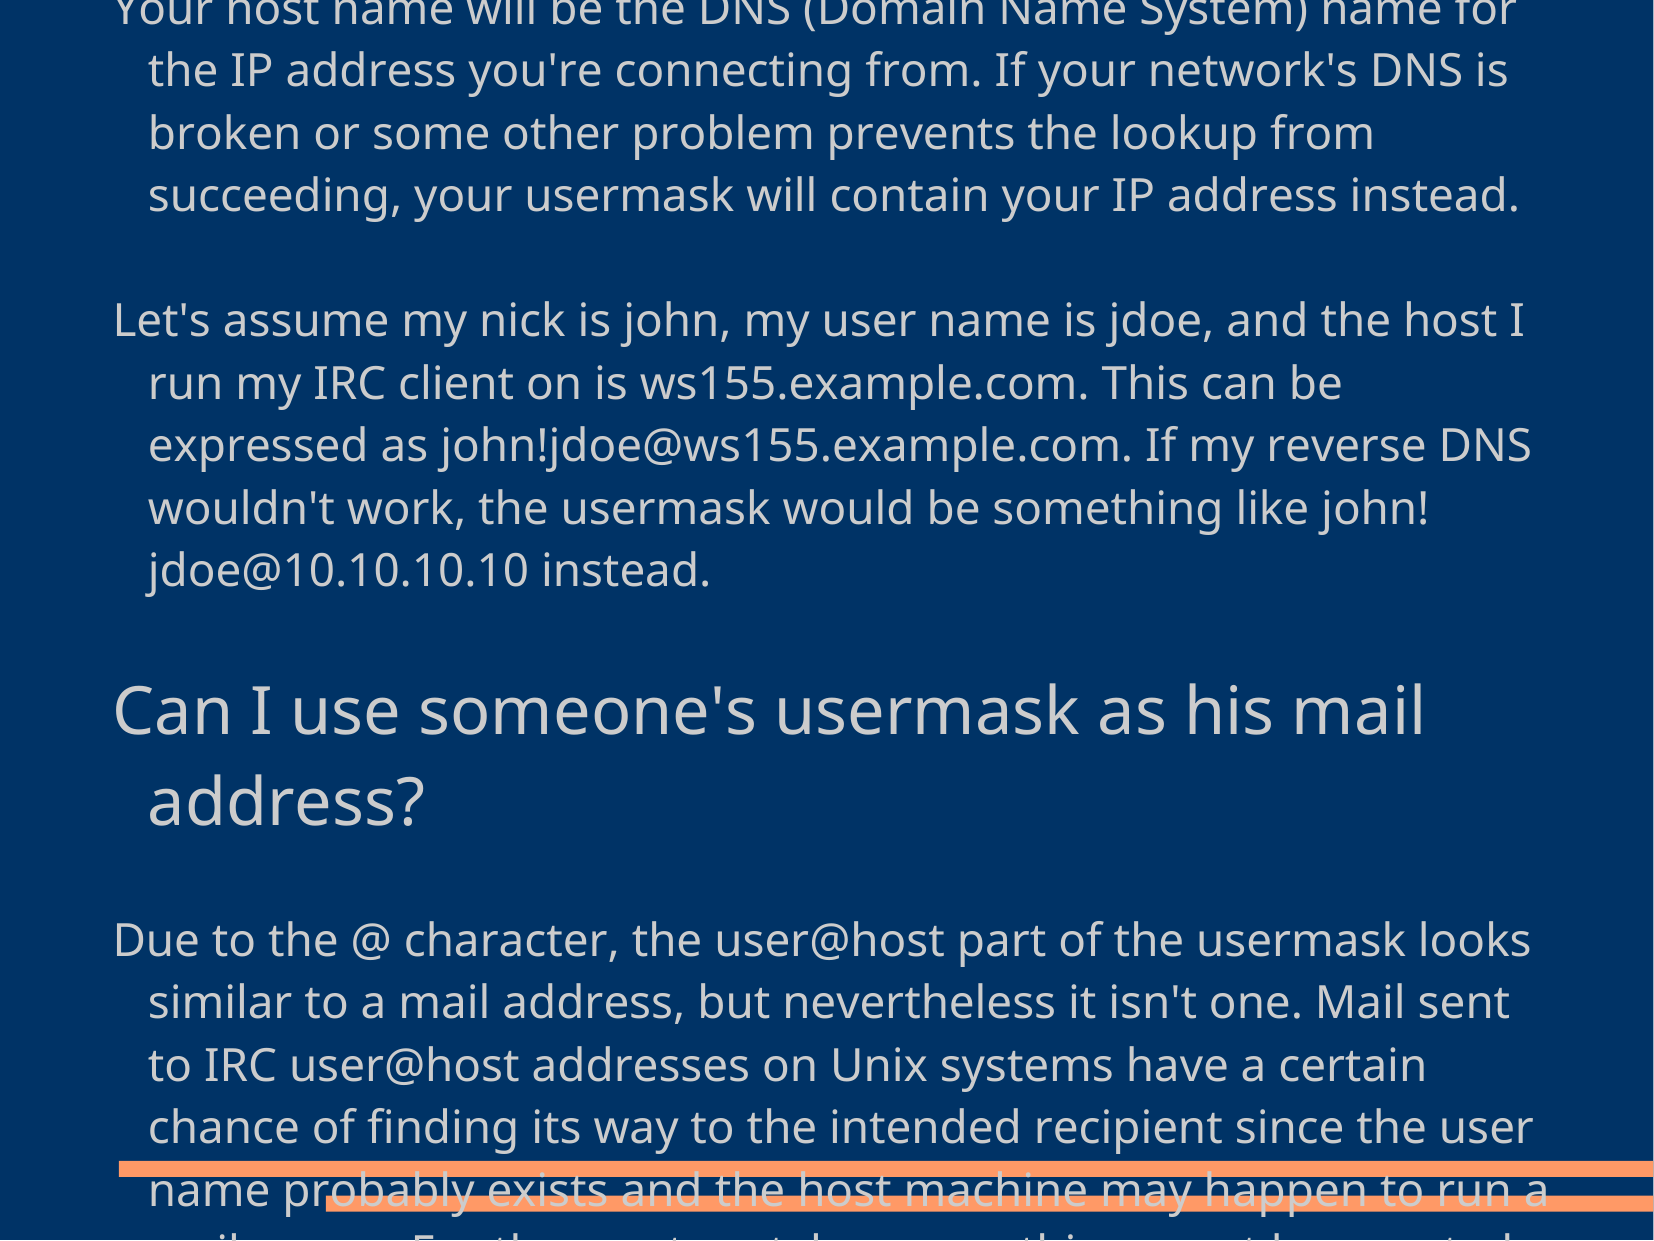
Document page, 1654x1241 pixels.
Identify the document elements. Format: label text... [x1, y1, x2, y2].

subtitle The host name or IP address Your host name will be the DNS (Domain Name System) name for the IP address you're connecting from. If your network's DNS is broken or some other problem prevents the lookup from succeeding, your usermask will contain your IP address instead. Let's assume my nick is john, my user name is jdoe, and the host I run my IRC client on is ws155.example.com. This can be expressed as john!jdoe@ws155.example.com. If my reverse DNS wouldn't work, the usermask would be something like john!jdoe@10.10.10.10 instead. Can I use someone's usermask as his mail address? Due to the @ character, the user@host part of the usermask looks similar to a mail address, but nevertheless it isn't one. Mail sent to IRC user@host addresses on Unix systems have a certain chance of finding its way to the intended recipient since the user name probably exists and the host machine may happen to run a mail server. For the most part, however, this cannot be counted on. [112, 0, 1552, 1167]
